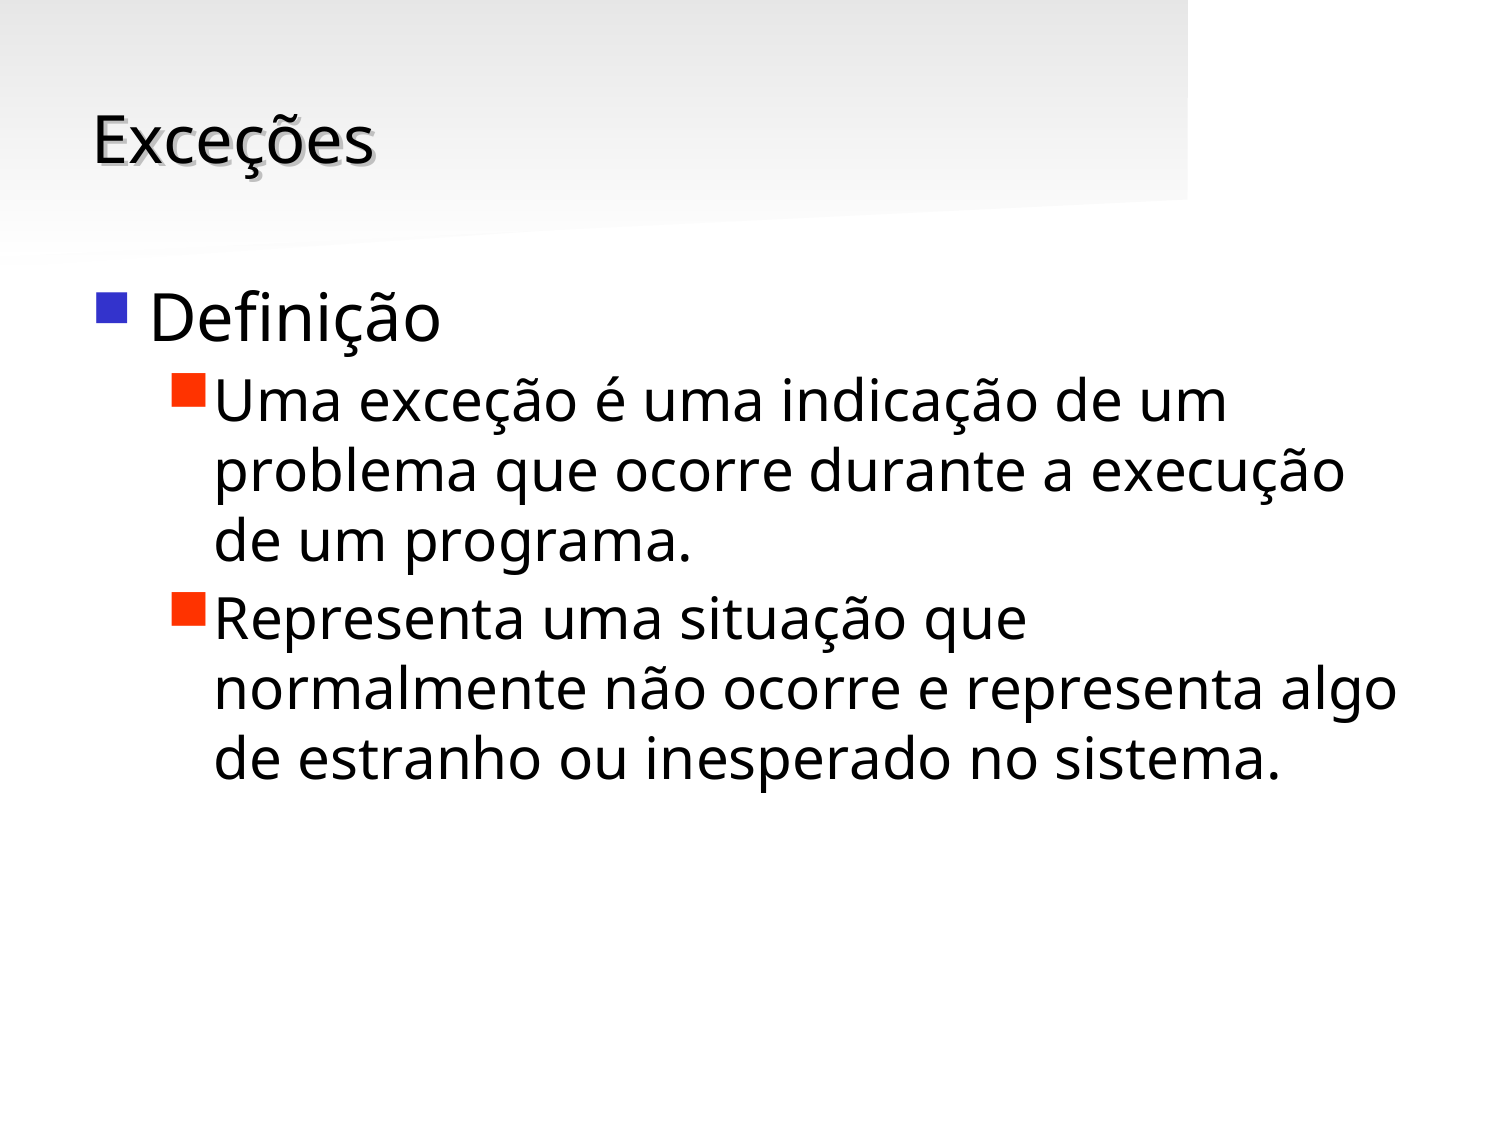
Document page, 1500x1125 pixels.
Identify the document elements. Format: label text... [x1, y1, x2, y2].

list Definição Uma exceção é uma indicação de um problema que ocorre durante a execução de um programa. Representa uma situação que normalmente não ocorre e representa algo de estranho ou inesperado no sistema. [76, 267, 1427, 1005]
title Exceções [76, 42, 1427, 231]
